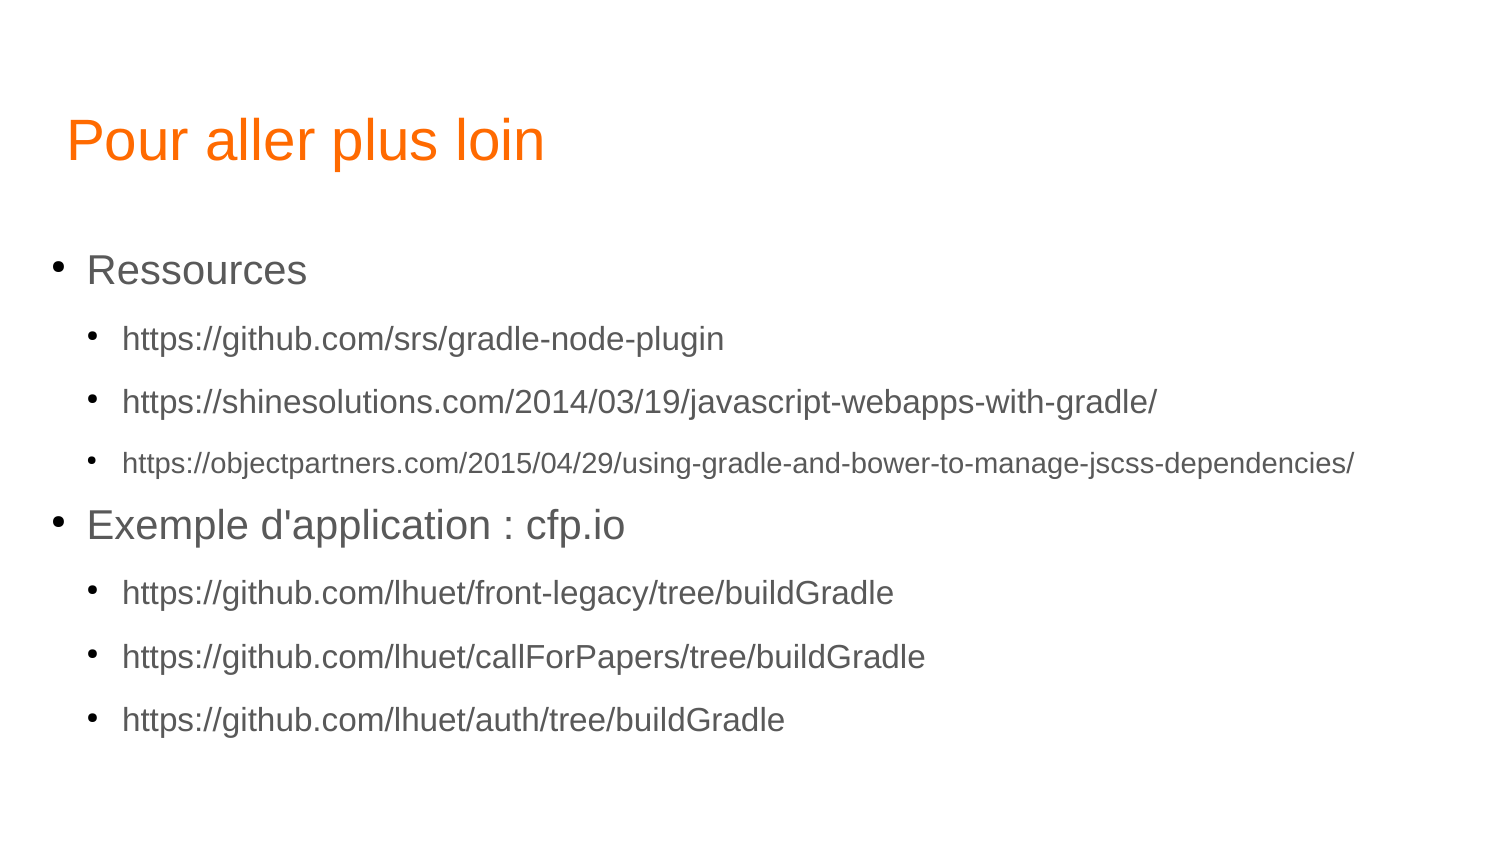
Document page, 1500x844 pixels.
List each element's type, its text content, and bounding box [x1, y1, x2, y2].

title Pour aller plus loin [51, 72, 1449, 167]
list Ressources https://github.com/srs/gradle-node-plugin https://shinesolutions.com/2014/03/19/javascript-webapps-with-gradle/ https://objectpartners.com/2015/04/29/using-gradle-and-bower-to-manage-jscss-dependencies/ Exemple d'application : cfp.io https://github.com/lhuet/front-legacy/tree/buildGradle https://github.com/lhuet/callForPapers/tree/buildGradle https://github.com/lhuet/auth/tree/buildGradle [51, 189, 1449, 750]
